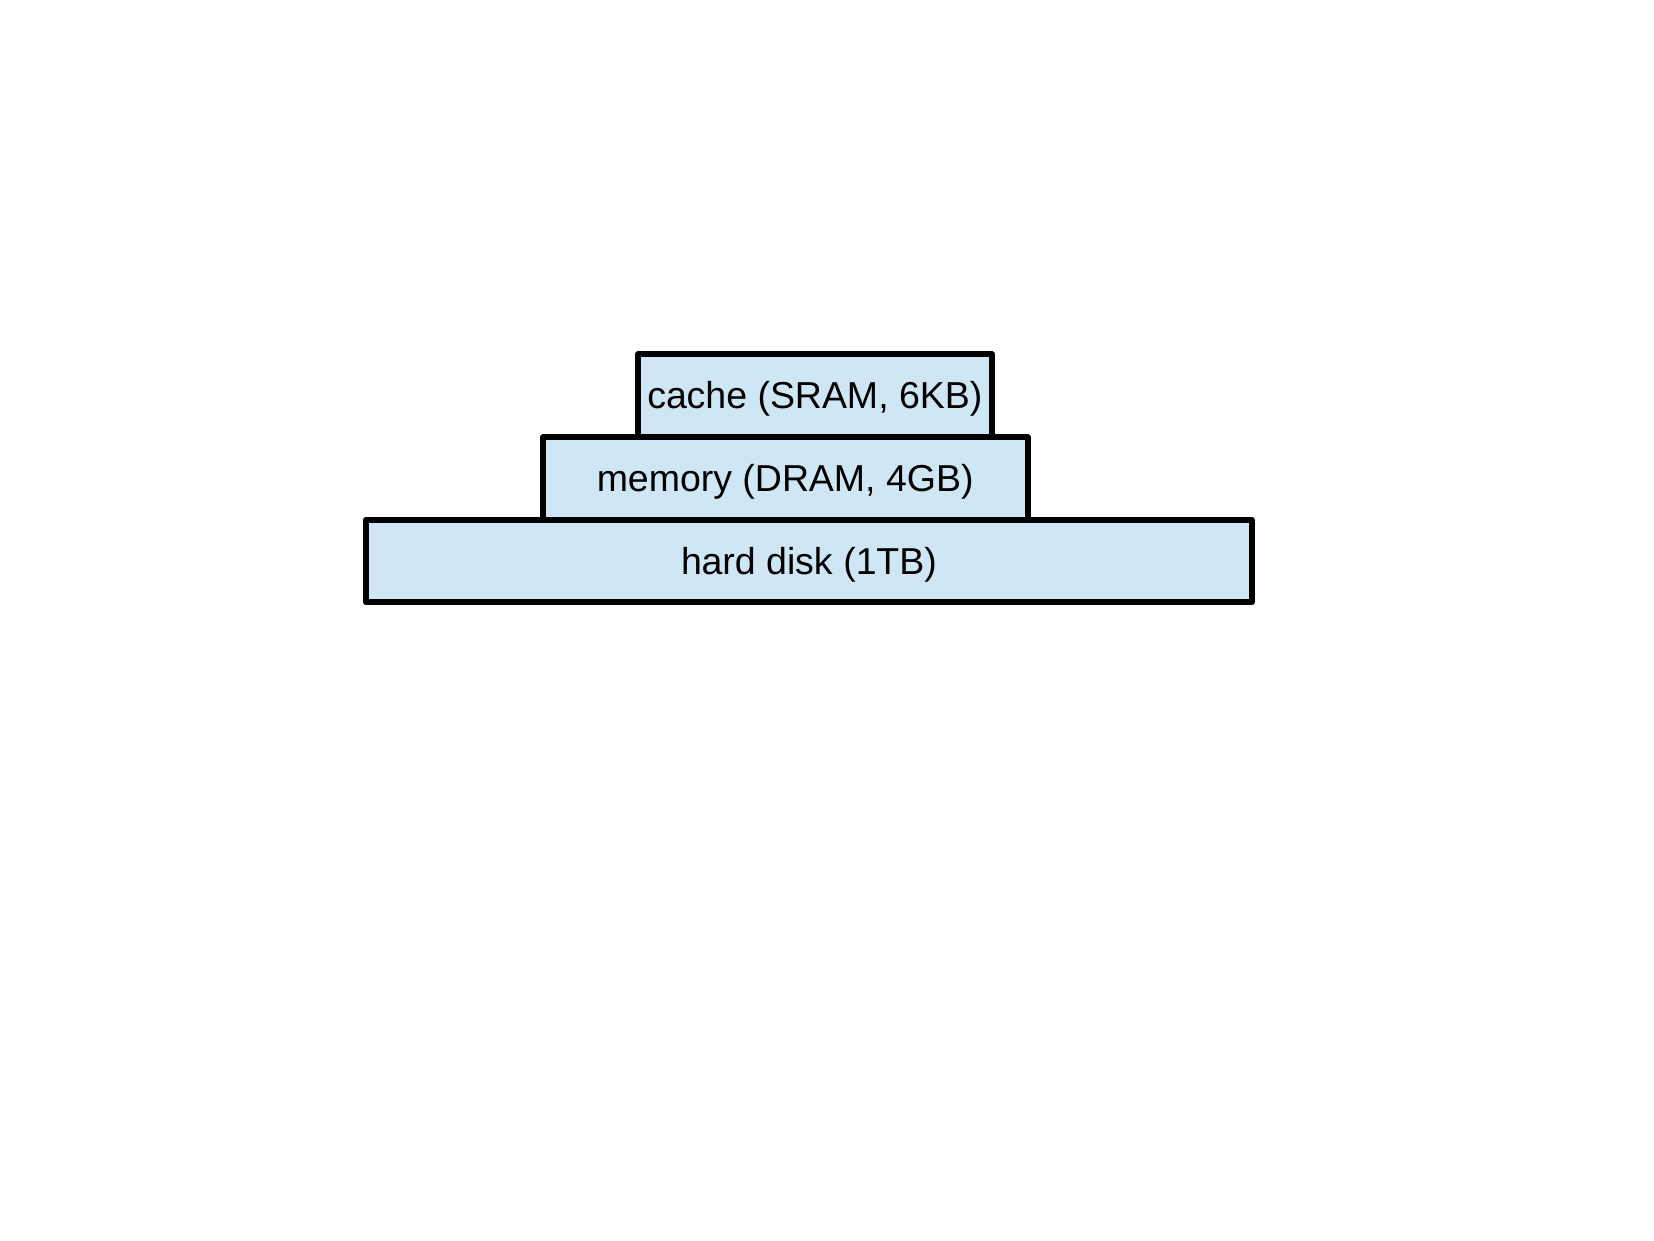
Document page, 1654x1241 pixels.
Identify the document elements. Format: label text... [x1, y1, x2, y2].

text_box cache (SRAM, 6KB) [637, 354, 993, 437]
text_box memory (DRAM, 4GB) [543, 437, 1028, 519]
text_box hard disk (1TB) [366, 519, 1252, 603]
